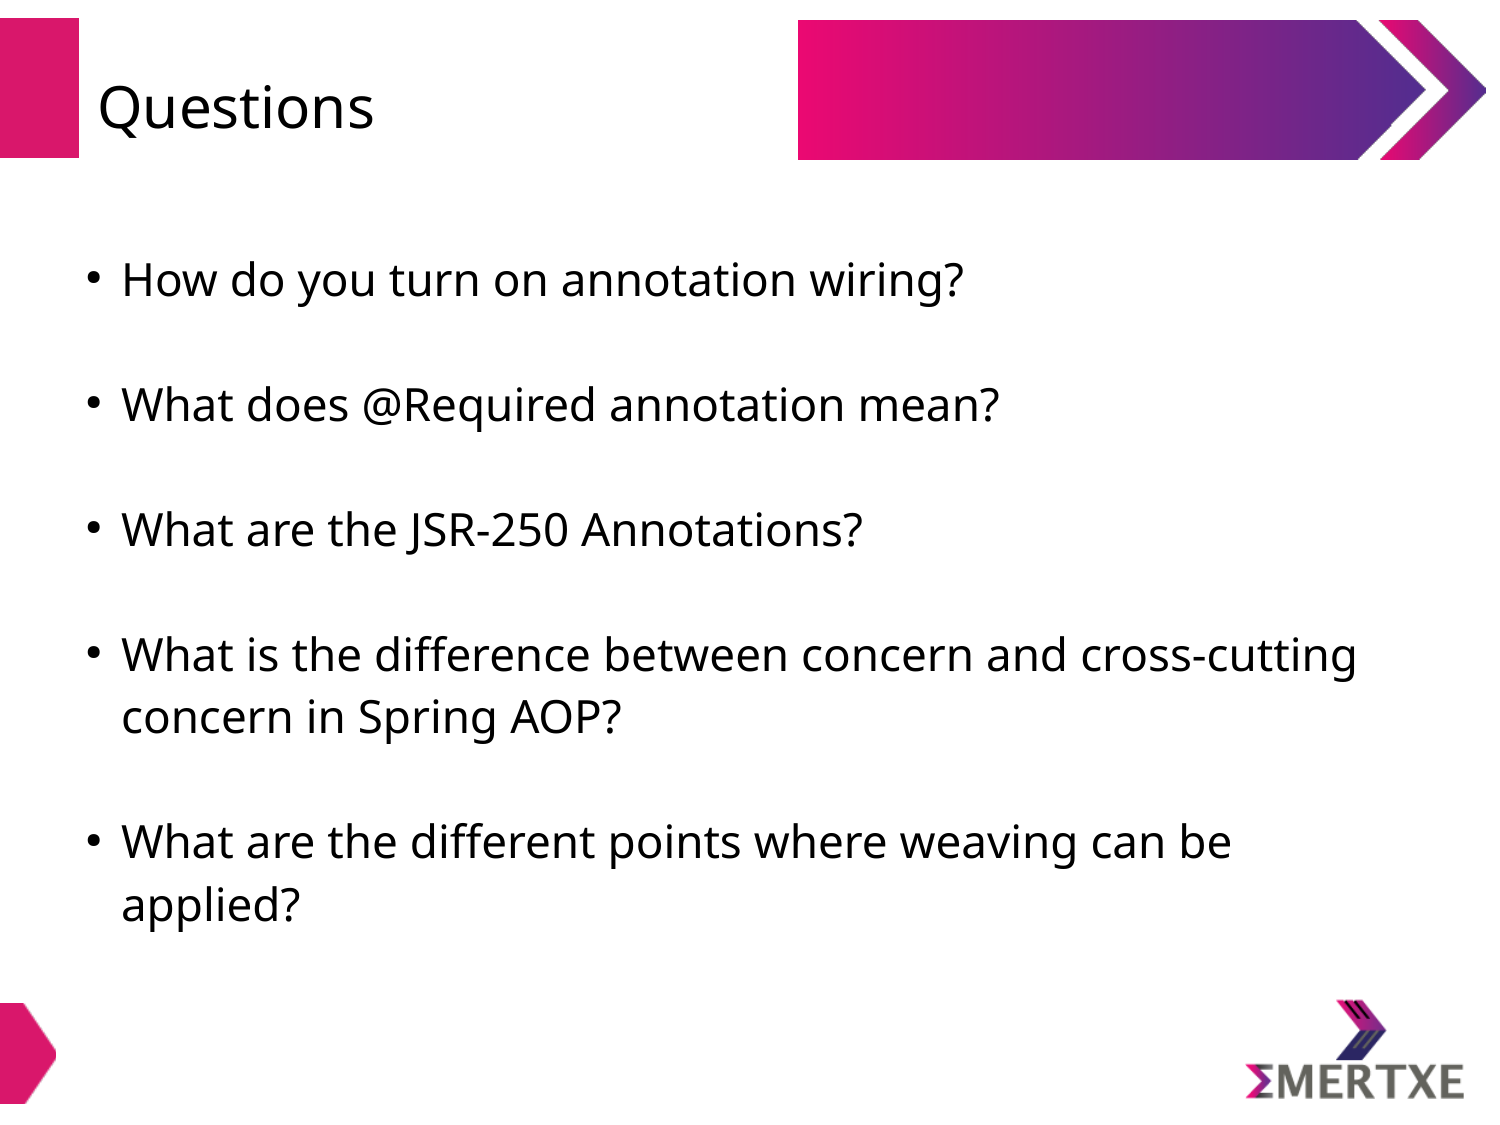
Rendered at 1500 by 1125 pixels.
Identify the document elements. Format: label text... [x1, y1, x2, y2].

text_box Questions [82, 59, 780, 142]
text_box How do you turn on annotation wiring? What does @Required annotation mean? What are the JSR-250 Annotations? What is the difference between concern and cross-cutting concern in Spring AOP? What are the different points where weaving can be applied? [70, 177, 1430, 923]
picture [1245, 996, 1465, 1099]
picture [798, 20, 1486, 160]
